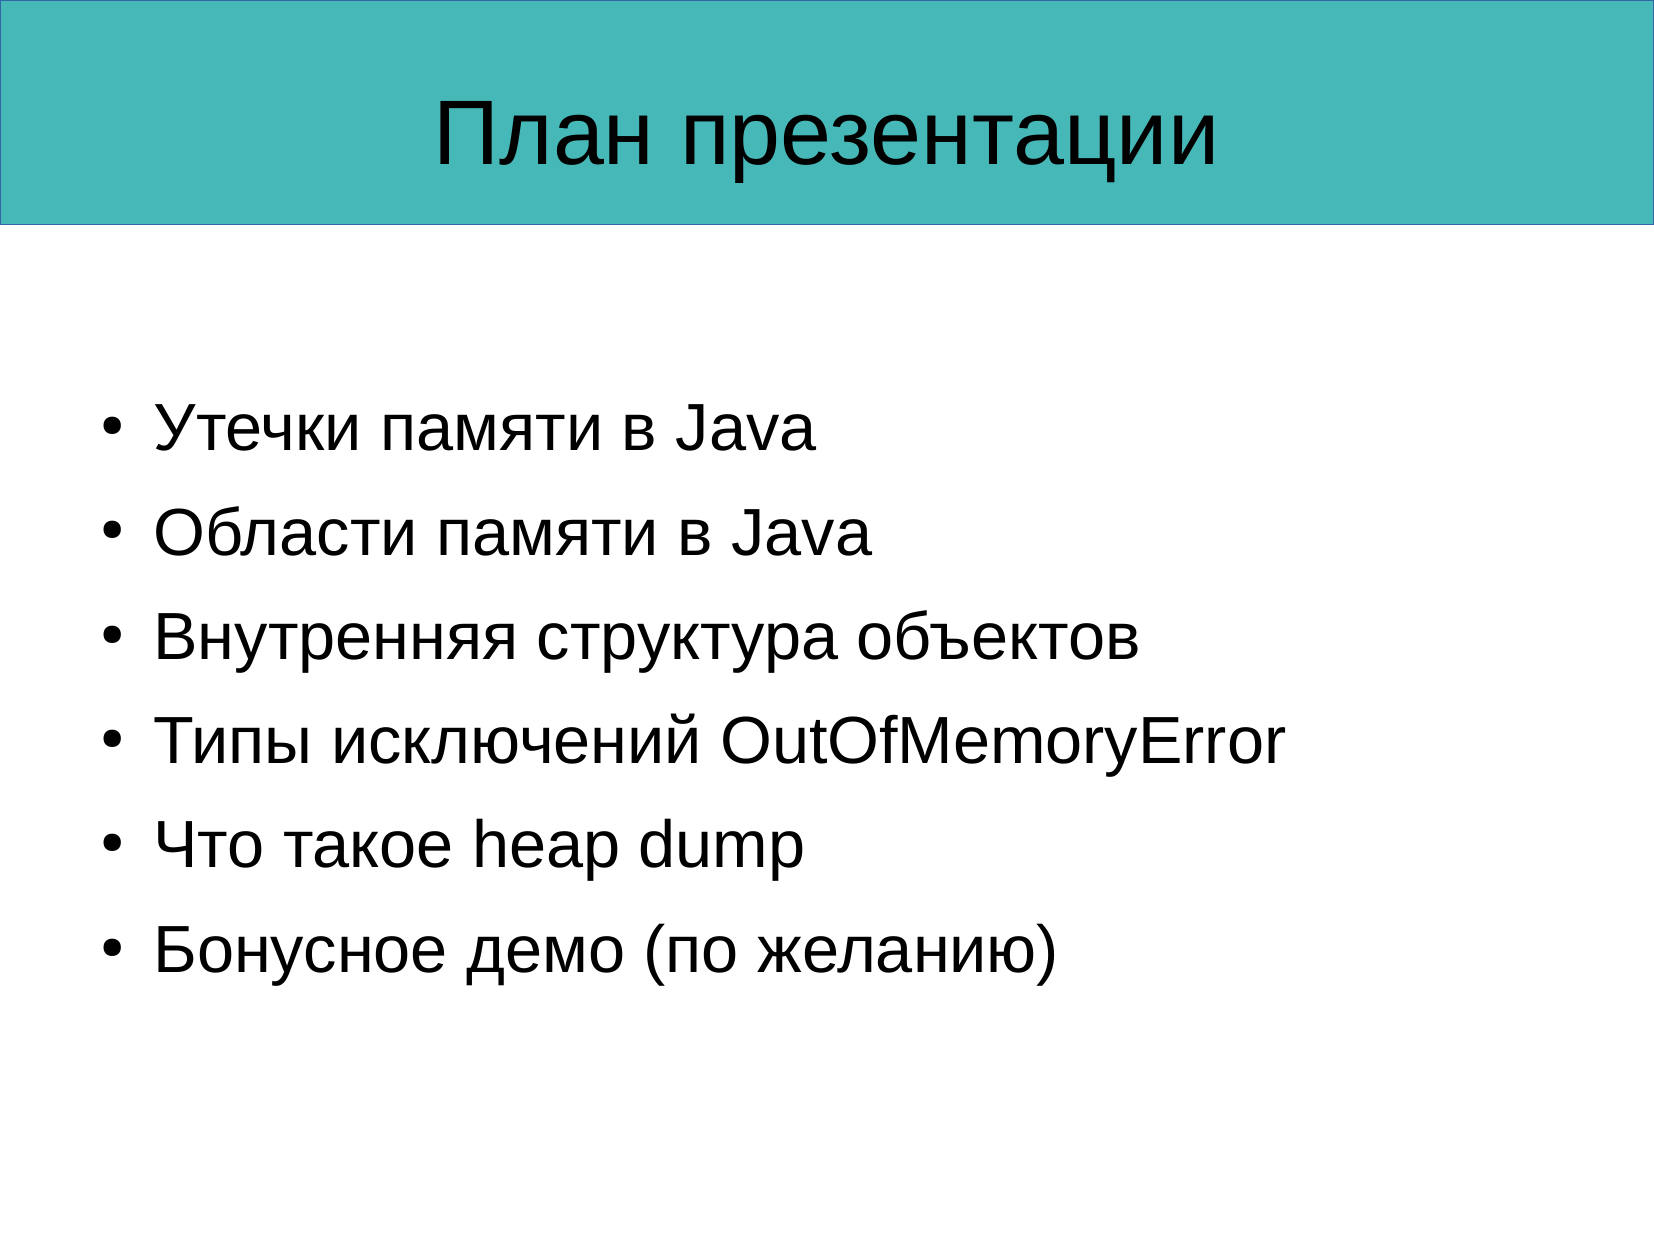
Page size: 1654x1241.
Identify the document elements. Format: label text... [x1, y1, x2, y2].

list Утечки памяти в Java Области памяти в Java Внутренняя структура объектов Типы исключений OutOfMemoryError Что такое heap dump Бонусное демо (по желанию) [82, 290, 1571, 1087]
title План презентации [82, 29, 1571, 237]
